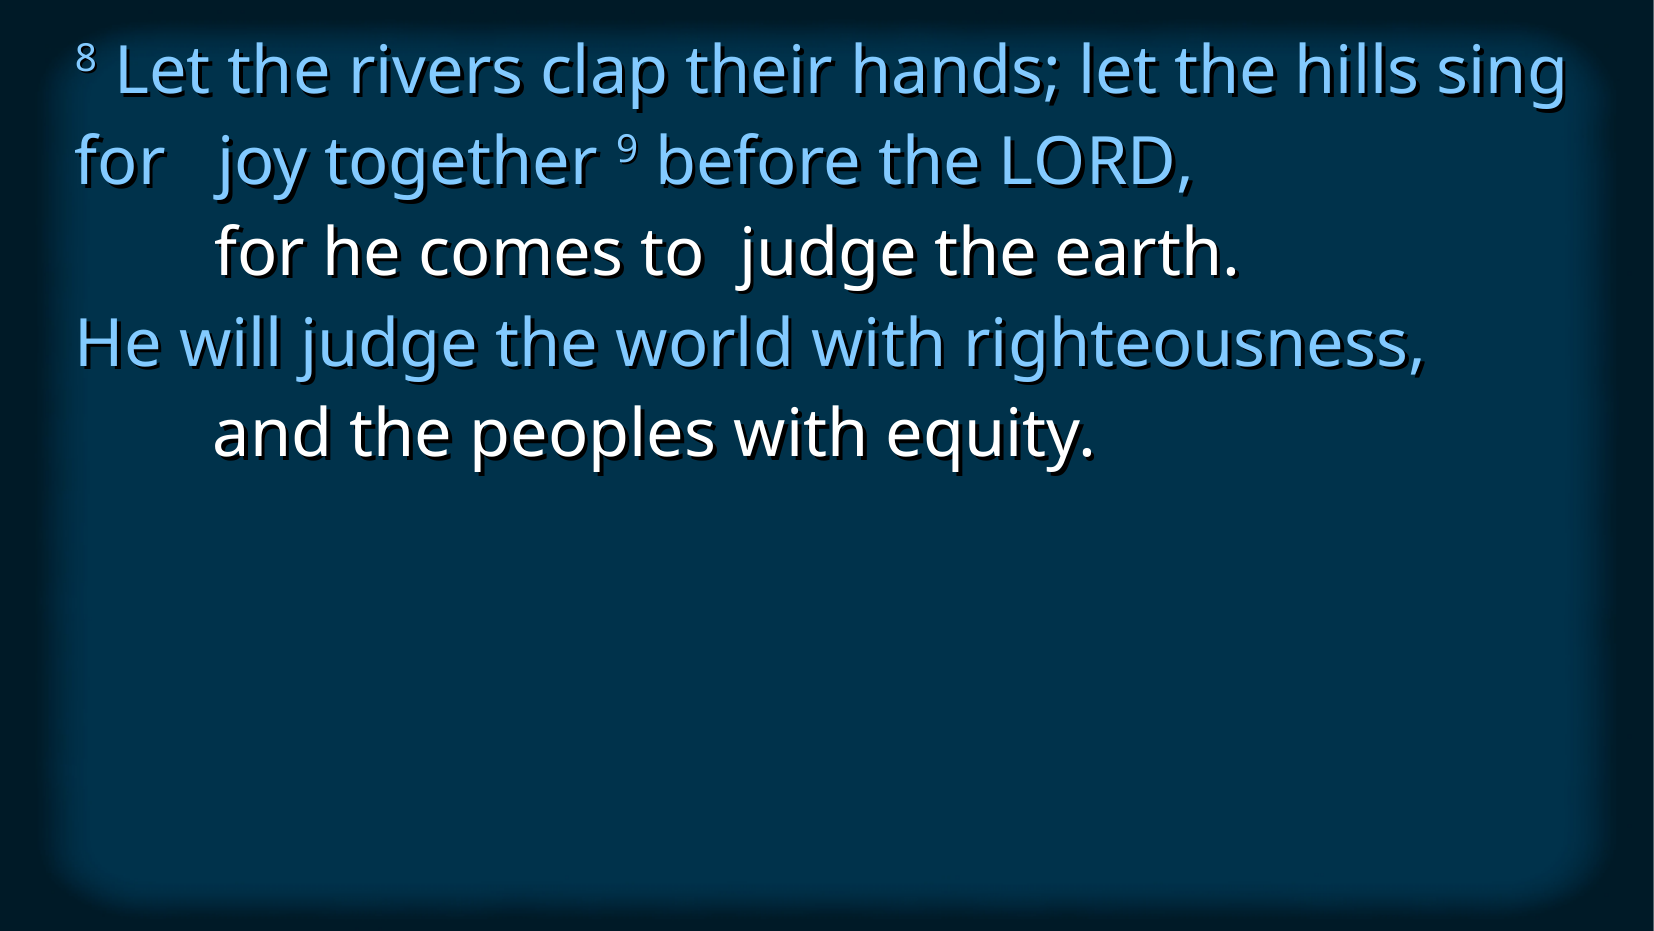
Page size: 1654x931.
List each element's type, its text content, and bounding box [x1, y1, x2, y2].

text_box 8 Let the rivers clap their hands; let the hills sing for joy together 9 before the LORD, for he comes to judge the earth. He will judge the world with righteousness, and the peoples with equity. [60, 15, 1591, 511]
picture [0, 0, 1654, 931]
